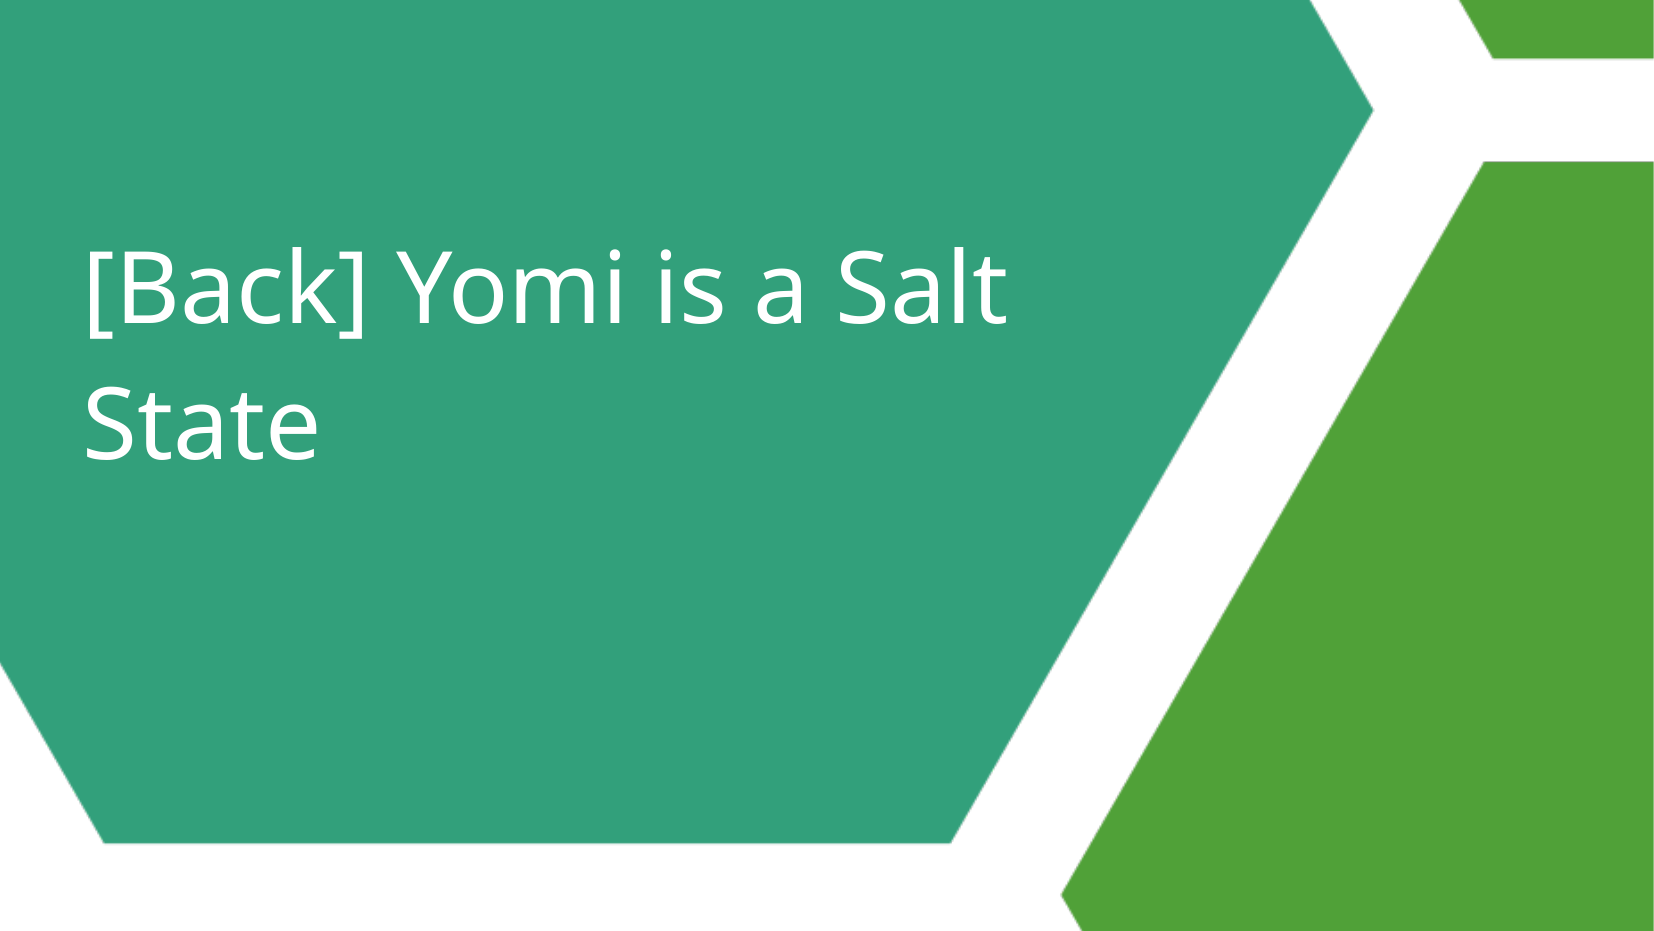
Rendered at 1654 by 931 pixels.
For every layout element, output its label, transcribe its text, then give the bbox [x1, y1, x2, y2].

title [Back] Yomi is a Salt State [82, 219, 1218, 486]
picture [0, 0, 1654, 931]
